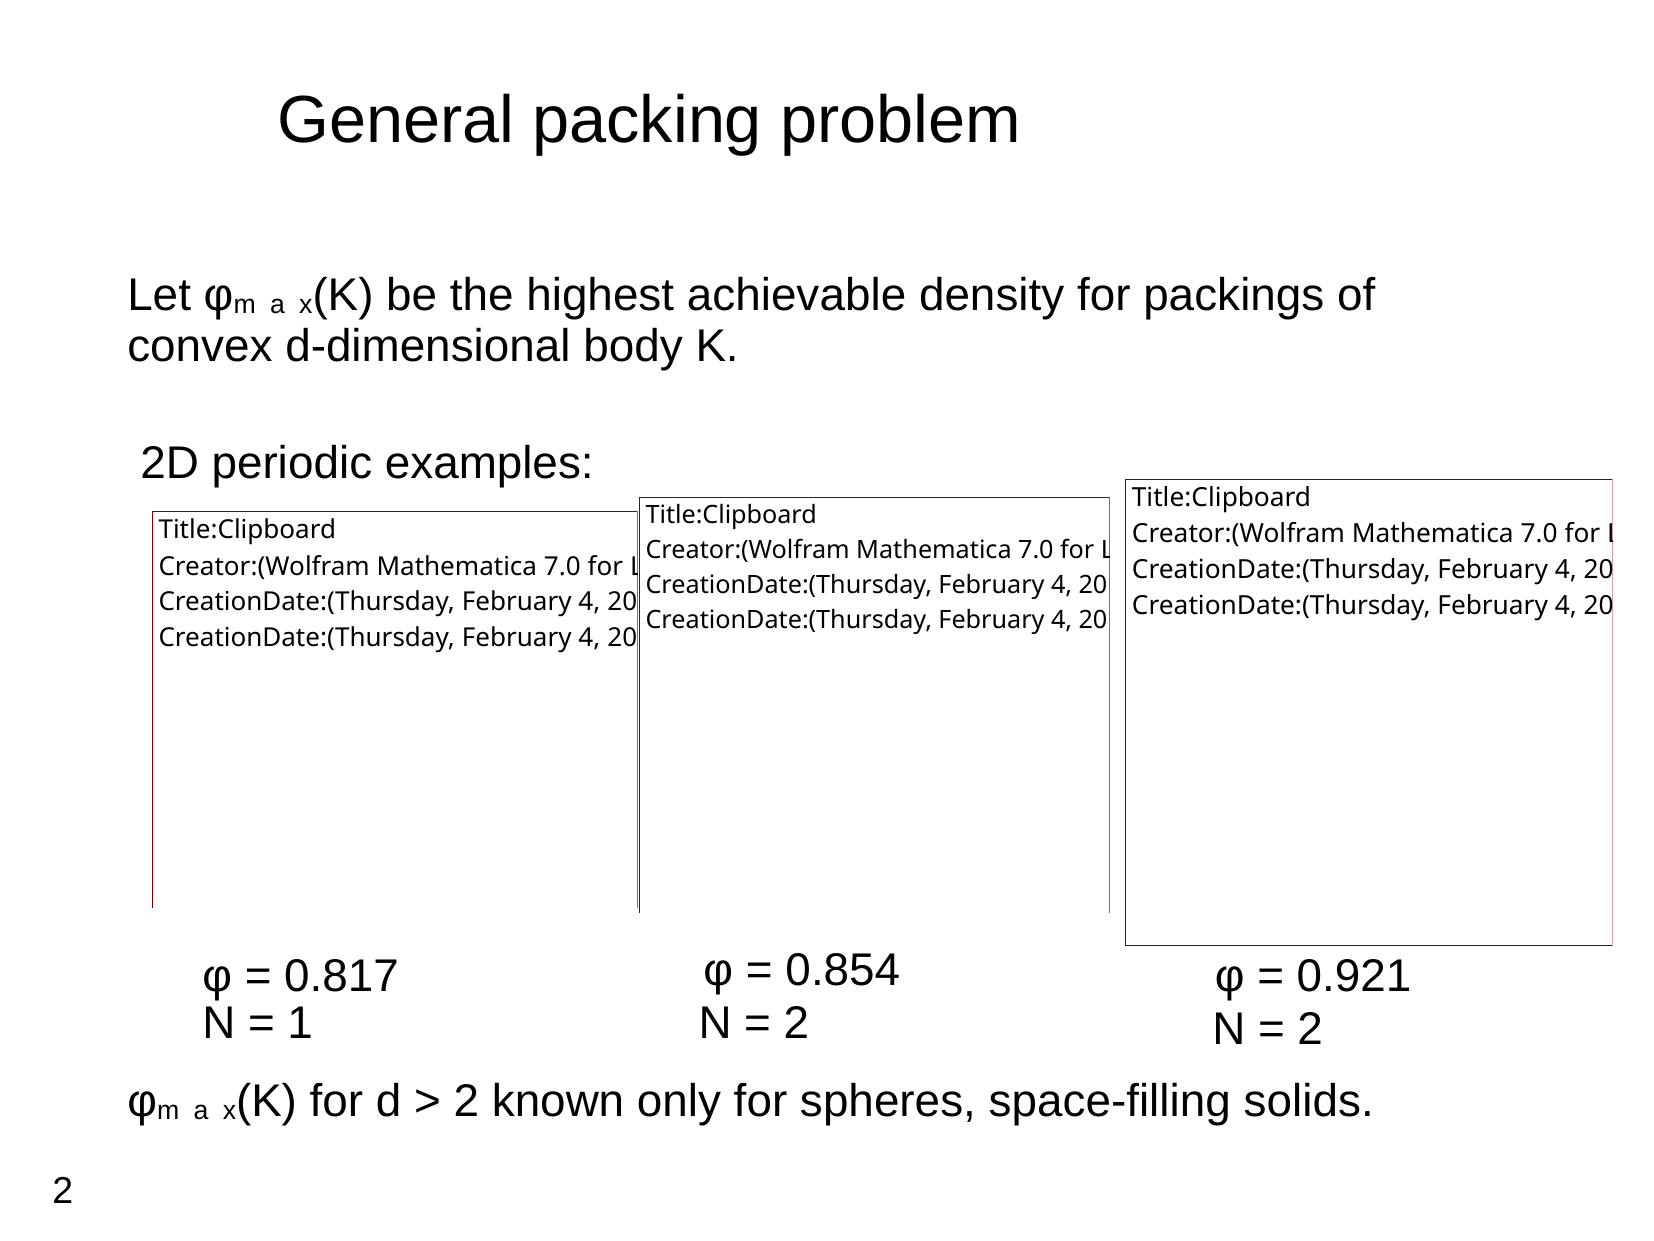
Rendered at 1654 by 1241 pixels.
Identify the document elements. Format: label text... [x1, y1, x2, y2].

picture [1123, 477, 1613, 946]
text_box 2D periodic examples: [125, 429, 610, 496]
text_box N = 2 [683, 989, 1008, 1056]
text_box N = 2 [1197, 995, 1522, 1062]
text_box φ = 0.921 [1200, 942, 1524, 1009]
text_box 2 [37, 1162, 88, 1220]
text_box Let φm a x(K) be the highest achievable density for packings of convex d-dimensional body K. [112, 261, 1392, 394]
text_box φ = 0.817 [187, 942, 512, 989]
text_box φm a x(K) for d > 2 known only for spheres, space-filling solids. [112, 1067, 1538, 1149]
text_box N = 1 [187, 989, 512, 1056]
picture [150, 495, 1110, 913]
text_box General packing problem [262, 75, 1040, 165]
text_box φ = 0.854 [688, 936, 1013, 1003]
